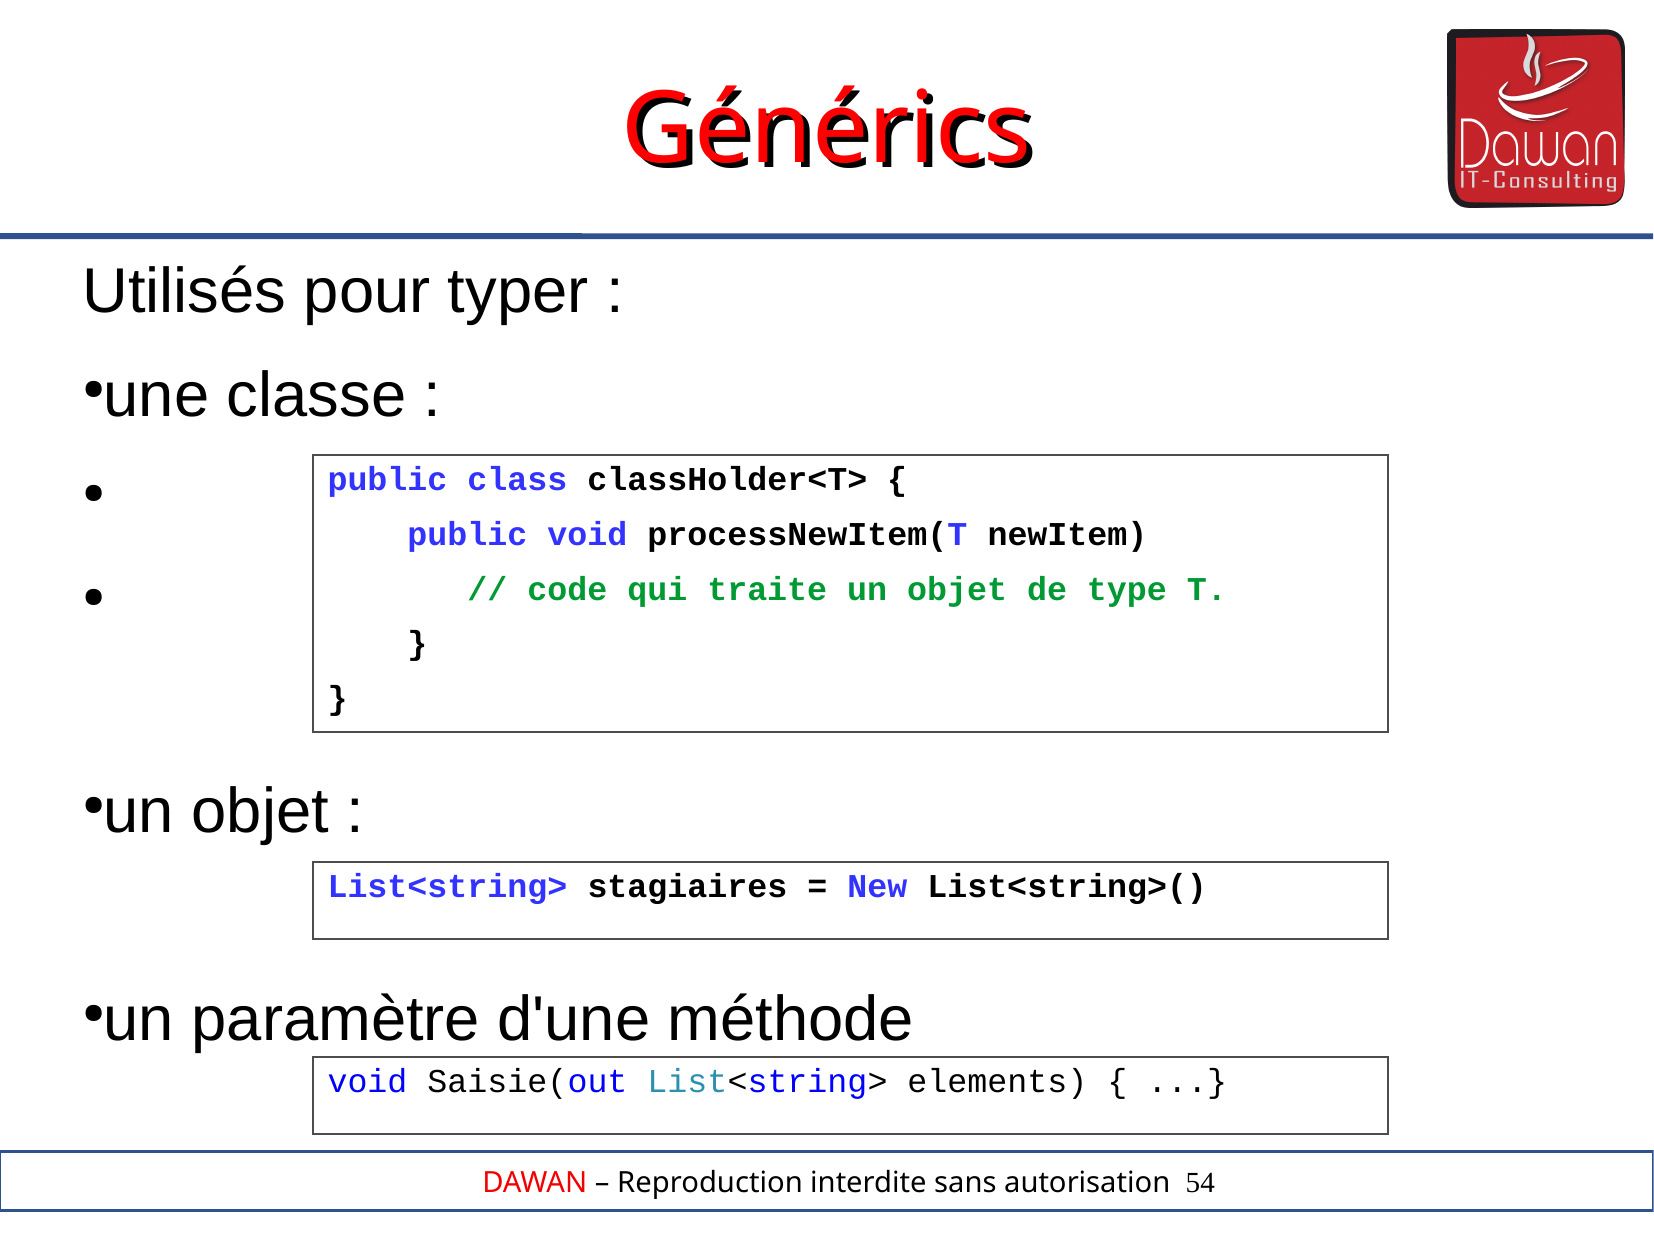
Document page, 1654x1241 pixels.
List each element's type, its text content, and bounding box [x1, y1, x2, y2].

text_box [1185, 1163, 1565, 1228]
text_box void Saisie(out List<string> elements) { ...} [312, 1057, 1388, 1134]
text_box public class classHolder<T> { public void processNewItem(T newItem) // code qui traite un objet de type T. } } [312, 454, 1388, 733]
title Générics [82, 15, 1571, 229]
list Utilisés pour typer : une classe : un objet : un paramètre d'une méthode [82, 248, 1571, 1054]
text_box List<string> stagiaires = New List<string>() [312, 862, 1388, 940]
